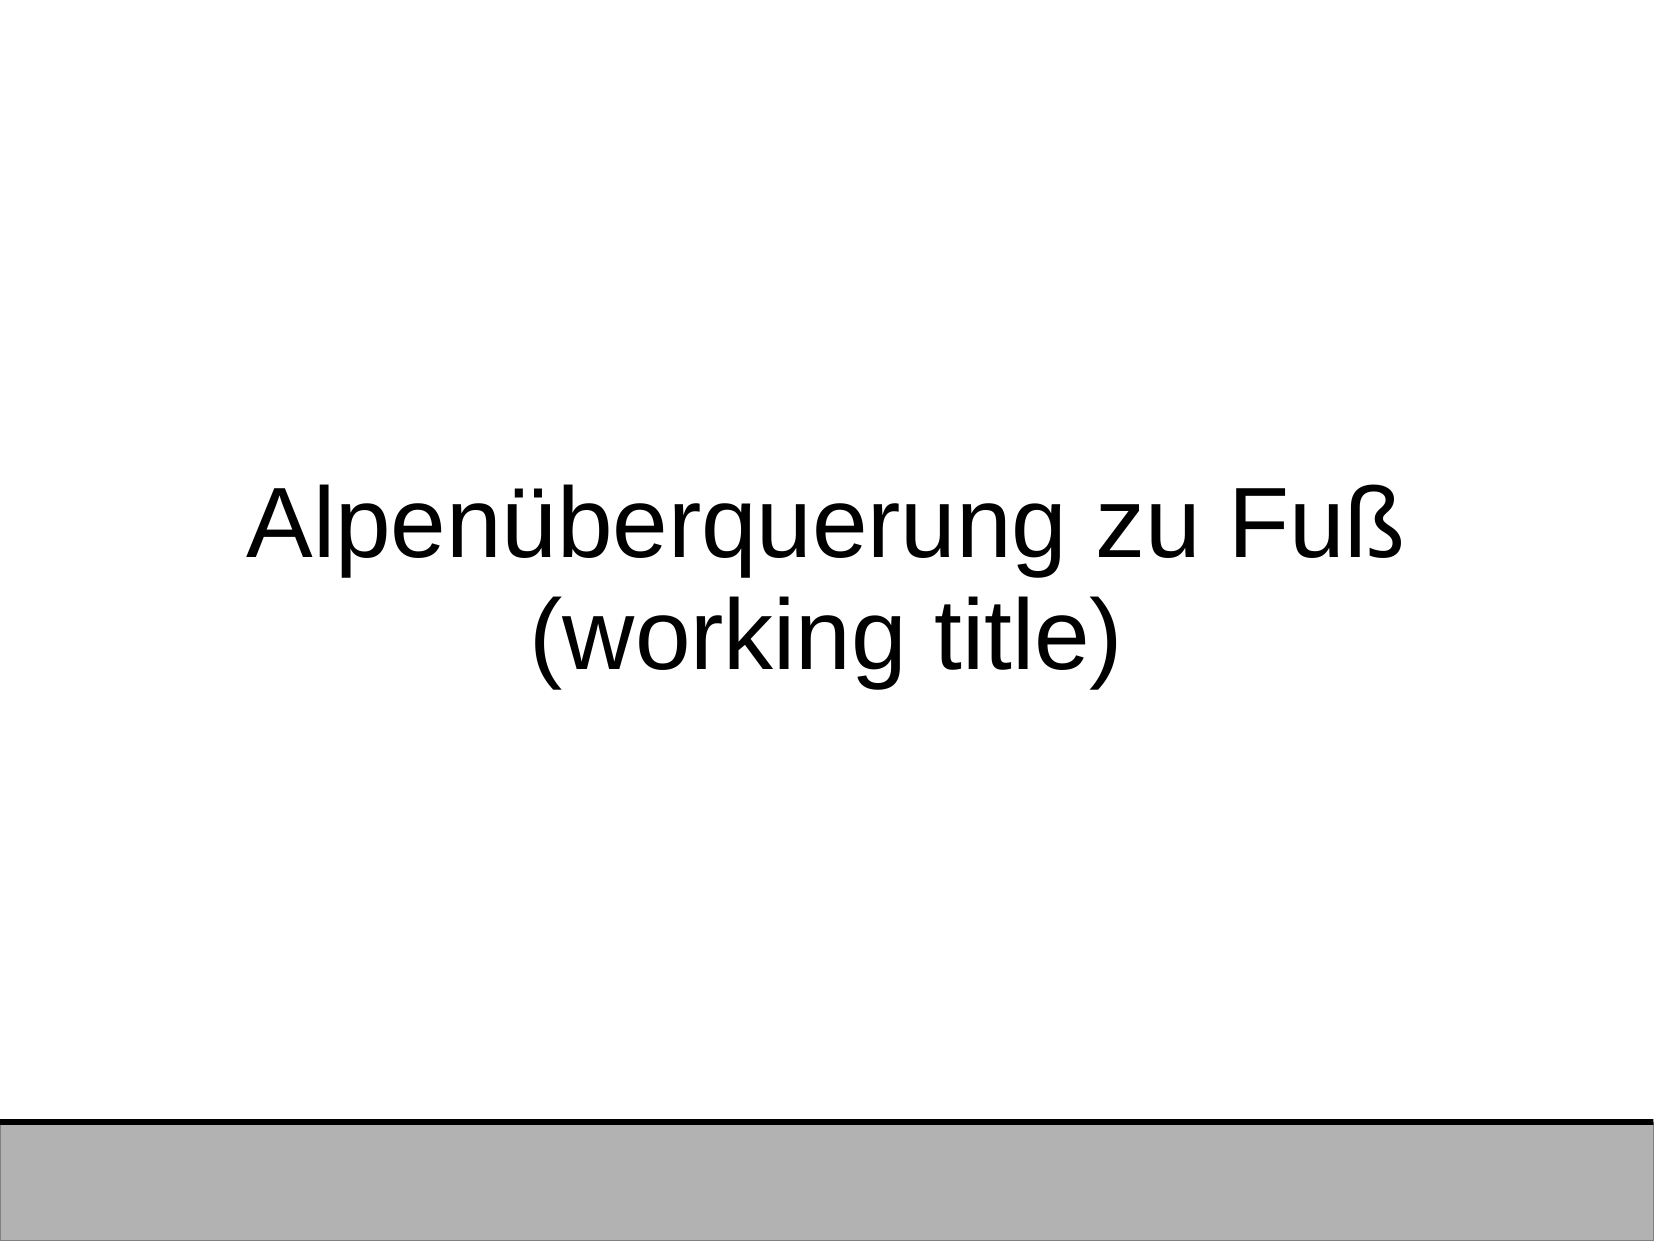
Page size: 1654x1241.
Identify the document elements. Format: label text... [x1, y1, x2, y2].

text_box [0, 1125, 1654, 1241]
subtitle Alpenüberquerung zu Fuß (working title) [82, 49, 1571, 1109]
